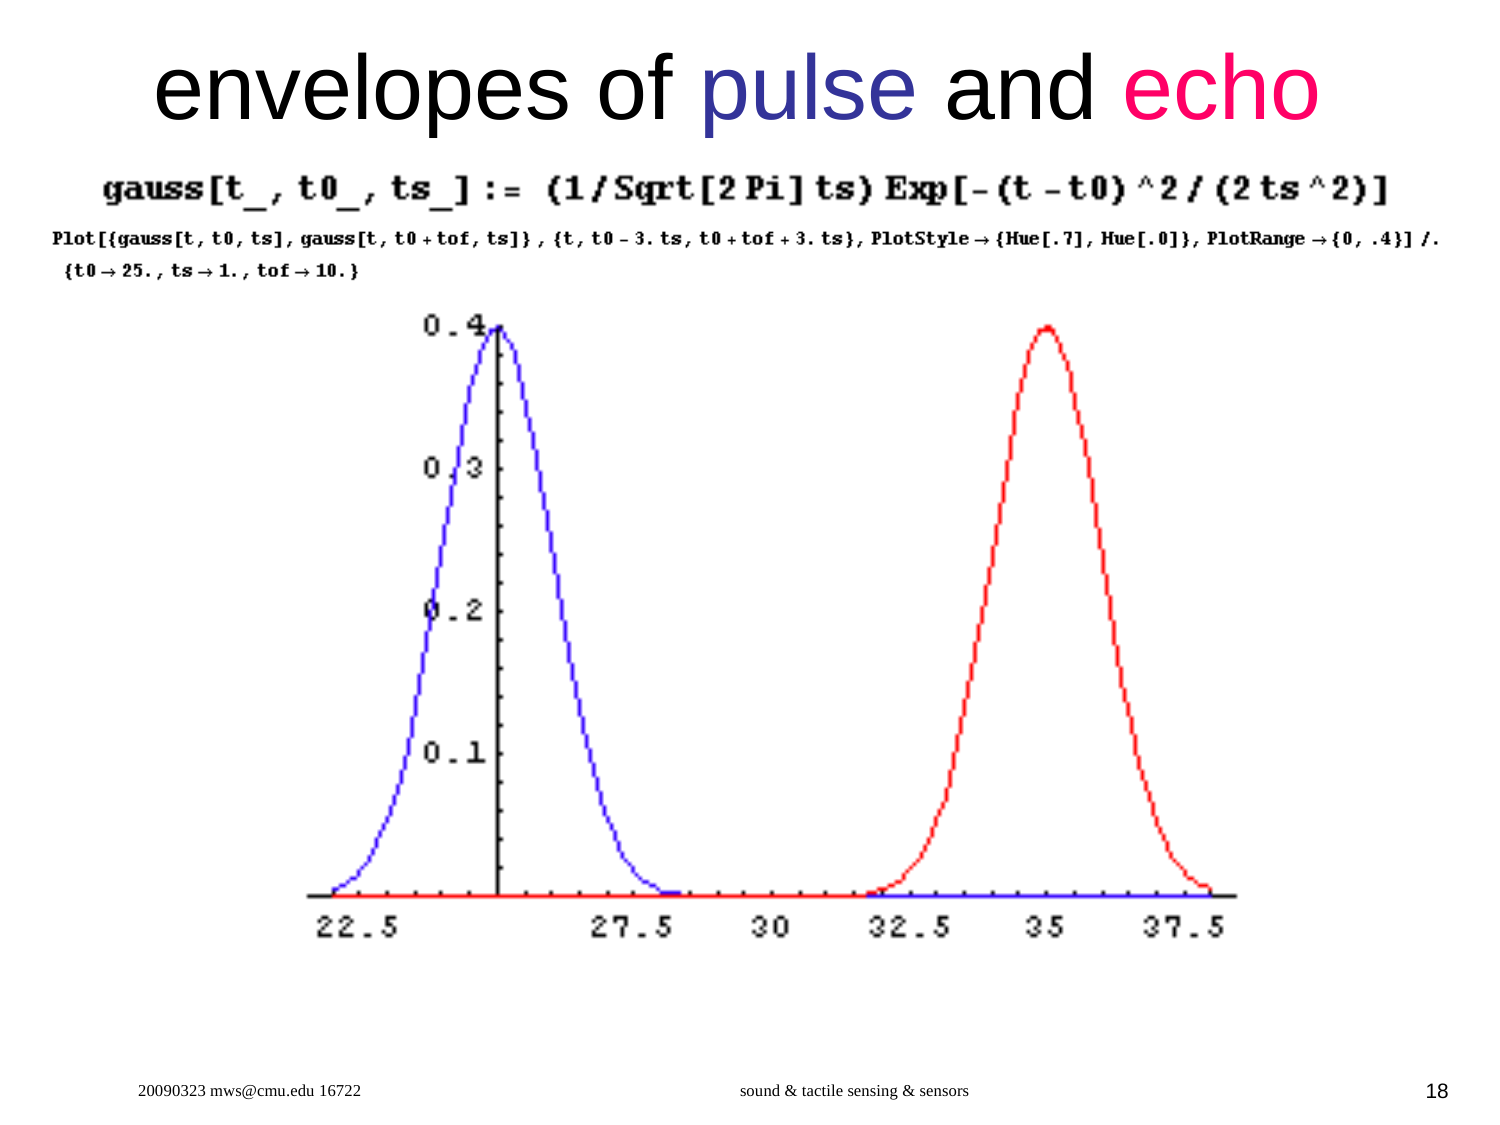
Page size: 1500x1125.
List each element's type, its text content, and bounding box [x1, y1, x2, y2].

picture [50, 224, 1447, 285]
picture [99, 162, 1401, 215]
title envelopes of pulse and echo [99, 28, 1375, 147]
picture [262, 312, 1288, 942]
